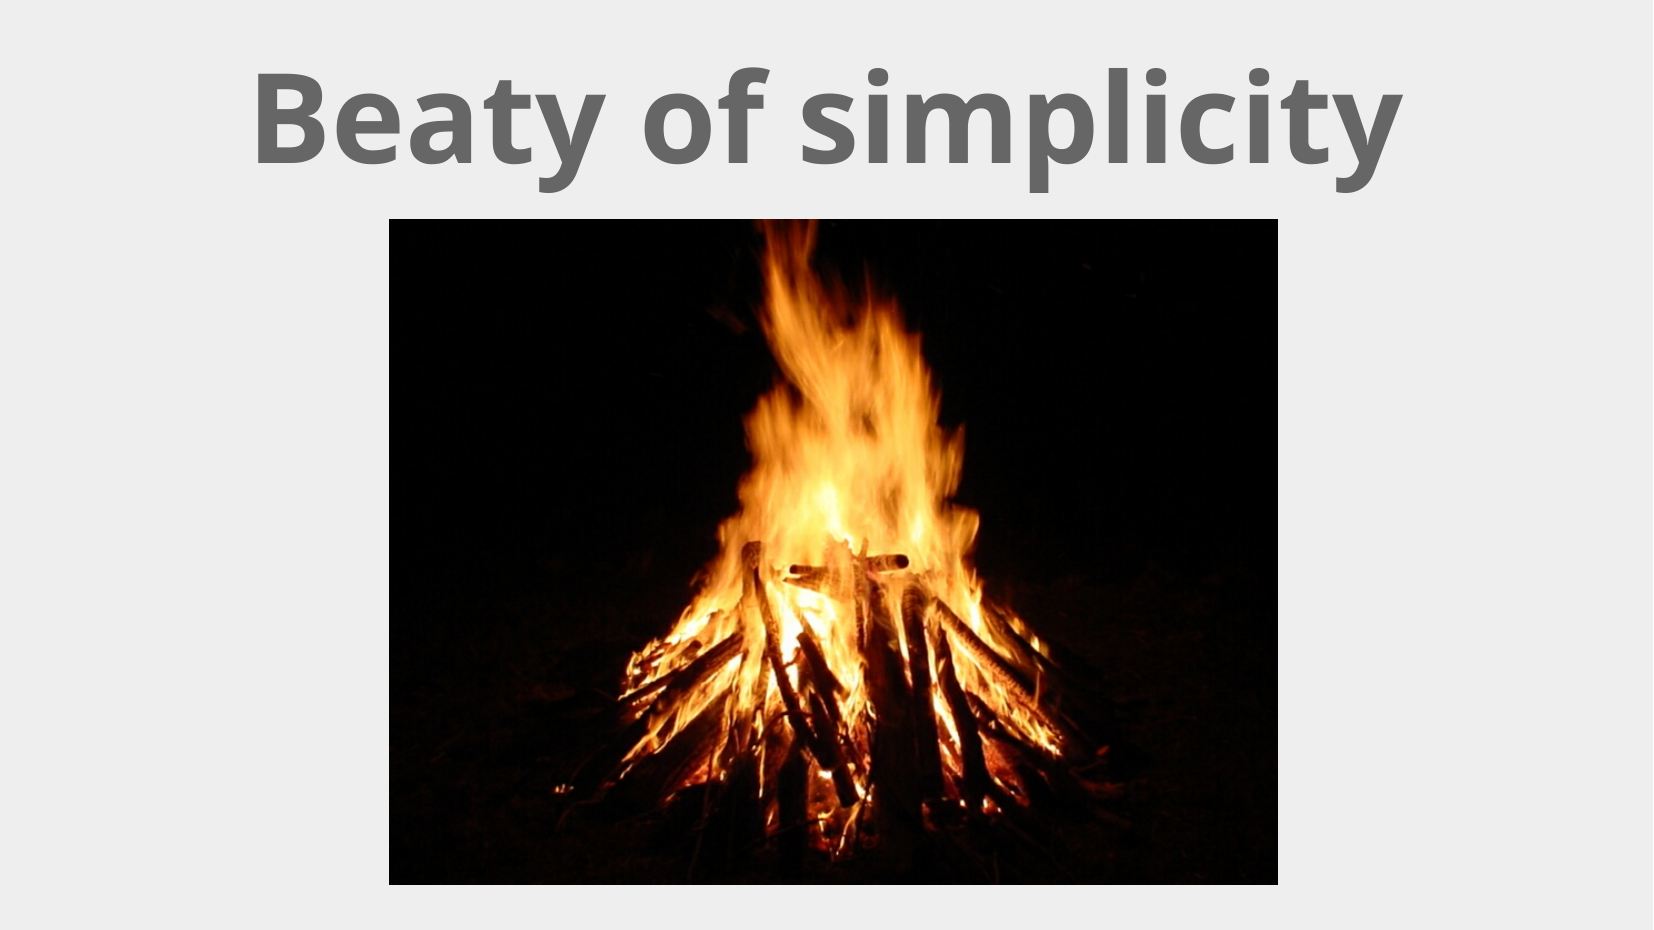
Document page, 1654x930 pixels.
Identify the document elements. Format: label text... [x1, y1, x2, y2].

title Beaty of simplicity [82, 36, 1571, 193]
picture [389, 219, 1278, 886]
